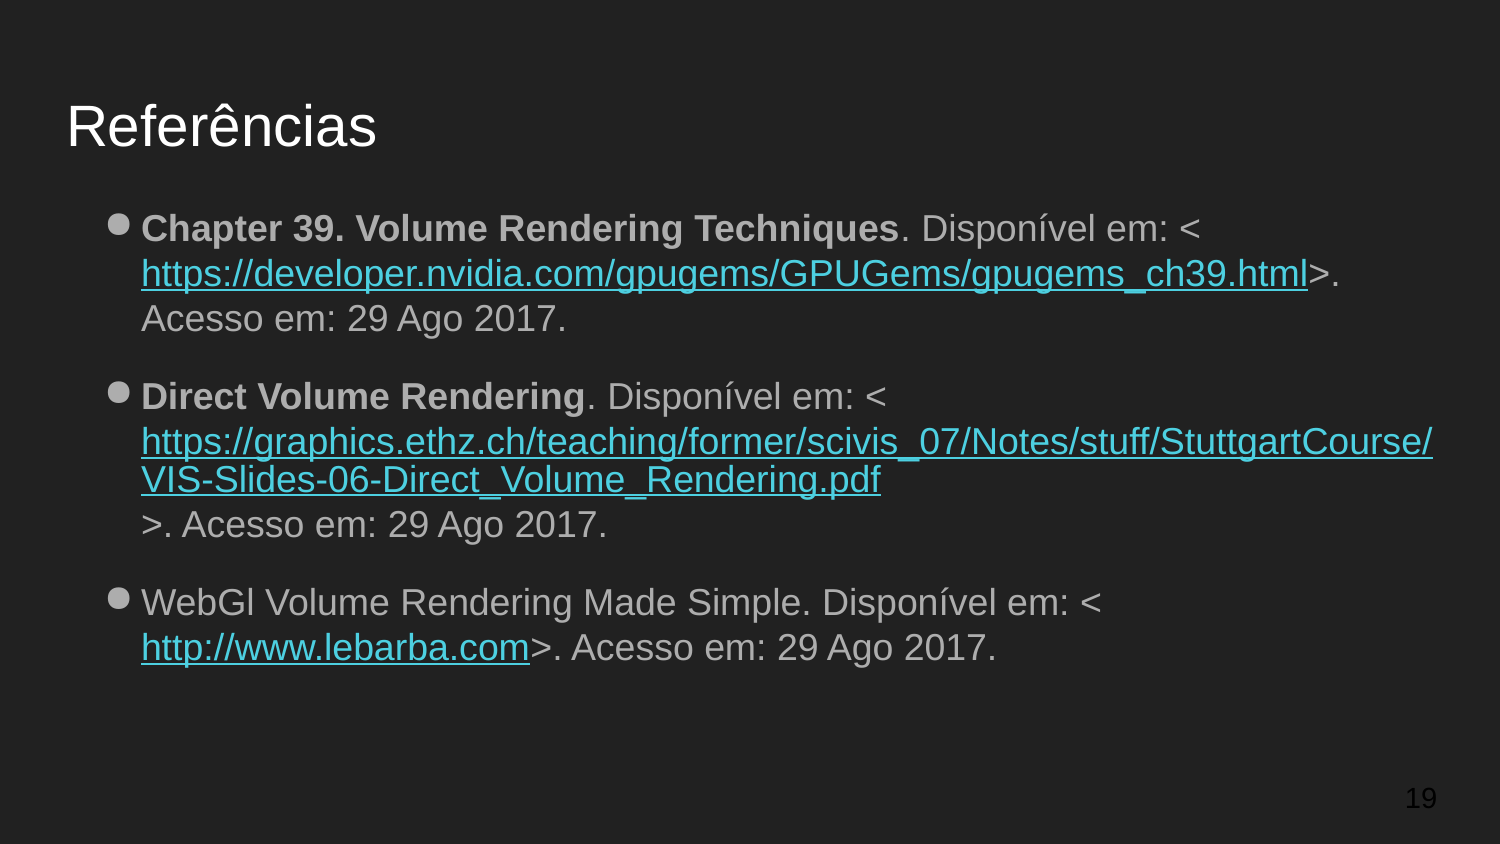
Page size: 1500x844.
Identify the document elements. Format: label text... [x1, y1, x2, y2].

slide_number <number> [1389, 764, 1480, 830]
title Referências [51, 72, 1449, 167]
list Chapter 39. Volume Rendering Techniques. Disponível em: <https://developer.nvidia.com/gpugems/GPUGems/gpugems_ch39.html>. Acesso em: 29 Ago 2017. Direct Volume Rendering. Disponível em: <https://graphics.ethz.ch/teaching/former/scivis_07/Notes/stuff/StuttgartCourse/VIS-Slides-06-Direct_Volume_Rendering.pdf>. Acesso em: 29 Ago 2017. WebGl Volume Rendering Made Simple. Disponível em: <http://www.lebarba.com>. Acesso em: 29 Ago 2017. [51, 189, 1449, 750]
